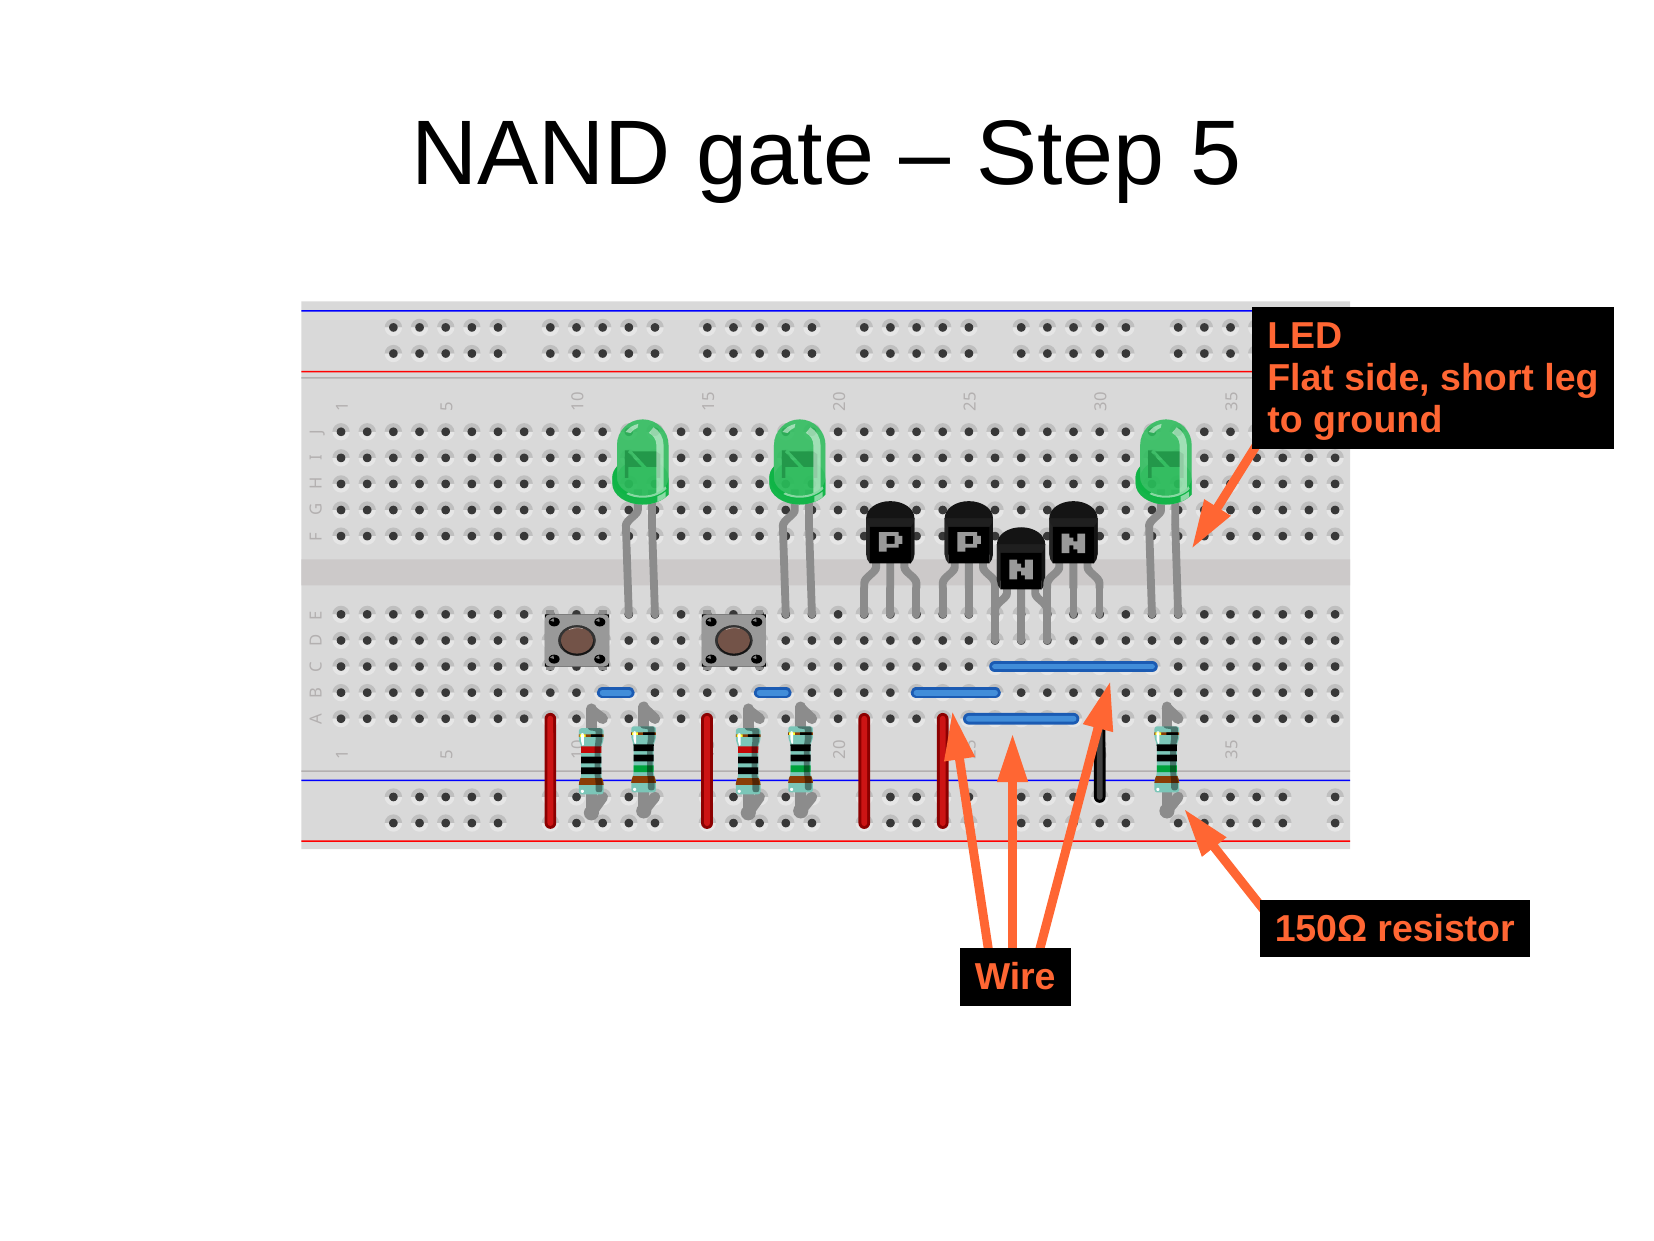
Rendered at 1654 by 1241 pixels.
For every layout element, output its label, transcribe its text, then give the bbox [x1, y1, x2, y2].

picture [300, 300, 1351, 851]
text_box Wire [960, 948, 1071, 1006]
text_box 150Ω resistor [1260, 900, 1530, 957]
title NAND gate – Step 5 [82, 49, 1571, 257]
text_box LED Flat side, short leg to ground [1252, 307, 1614, 449]
